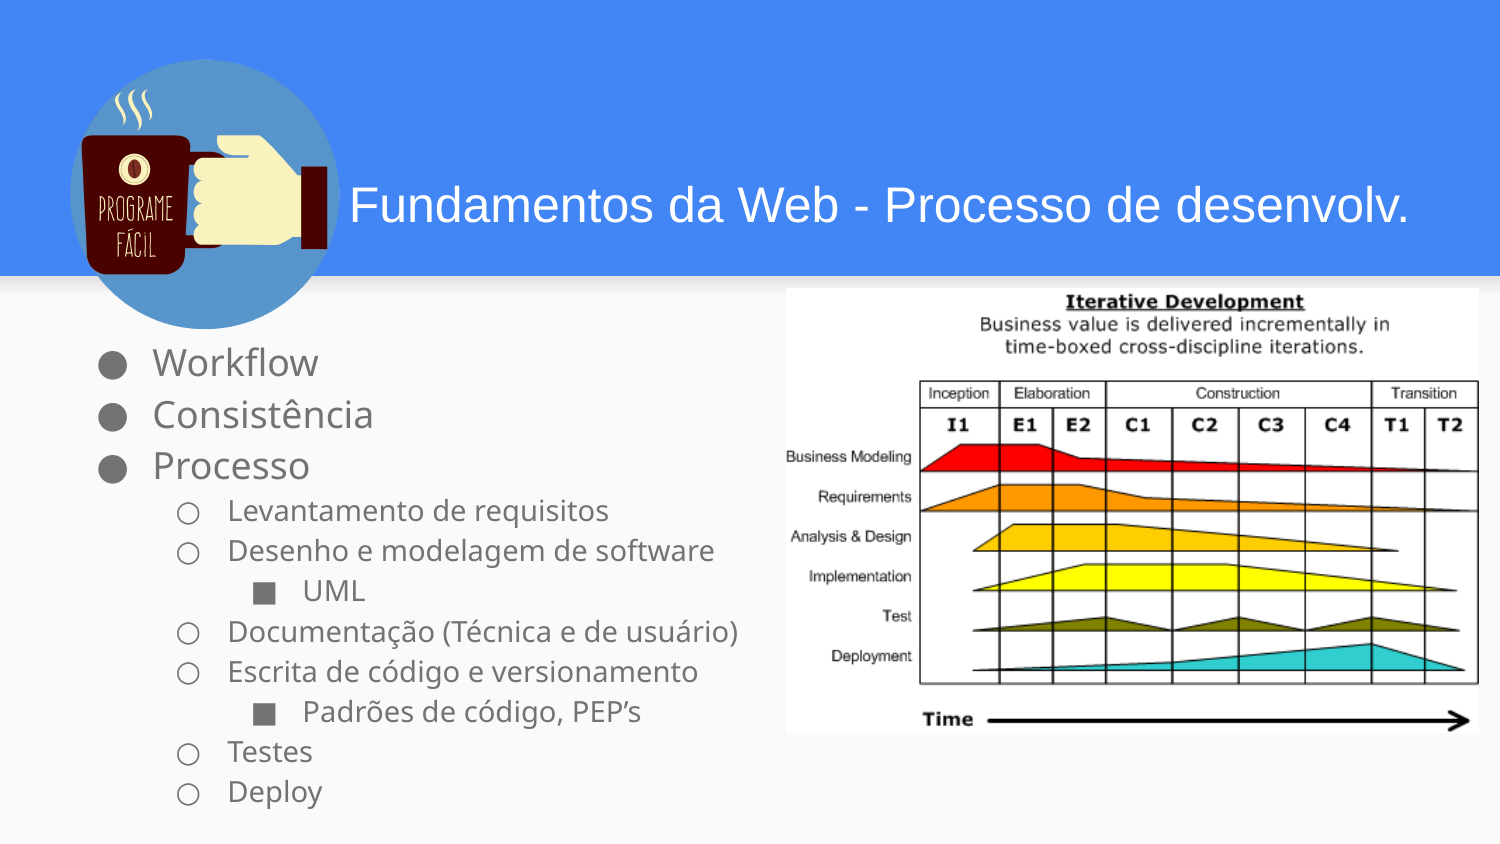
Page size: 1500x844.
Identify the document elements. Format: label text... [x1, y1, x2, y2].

picture [24, 57, 385, 330]
title Fundamentos da Web - Processo de desenvolv. [385, 121, 1427, 248]
picture [786, 288, 1479, 733]
list Workflow Consistência Processo Levantamento de requisitos Desenho e modelagem de software UML Documentação (Técnica e de usuário) Escrita de código e versionamento Padrões de código, PEP’s Testes Deploy [62, 317, 1462, 794]
